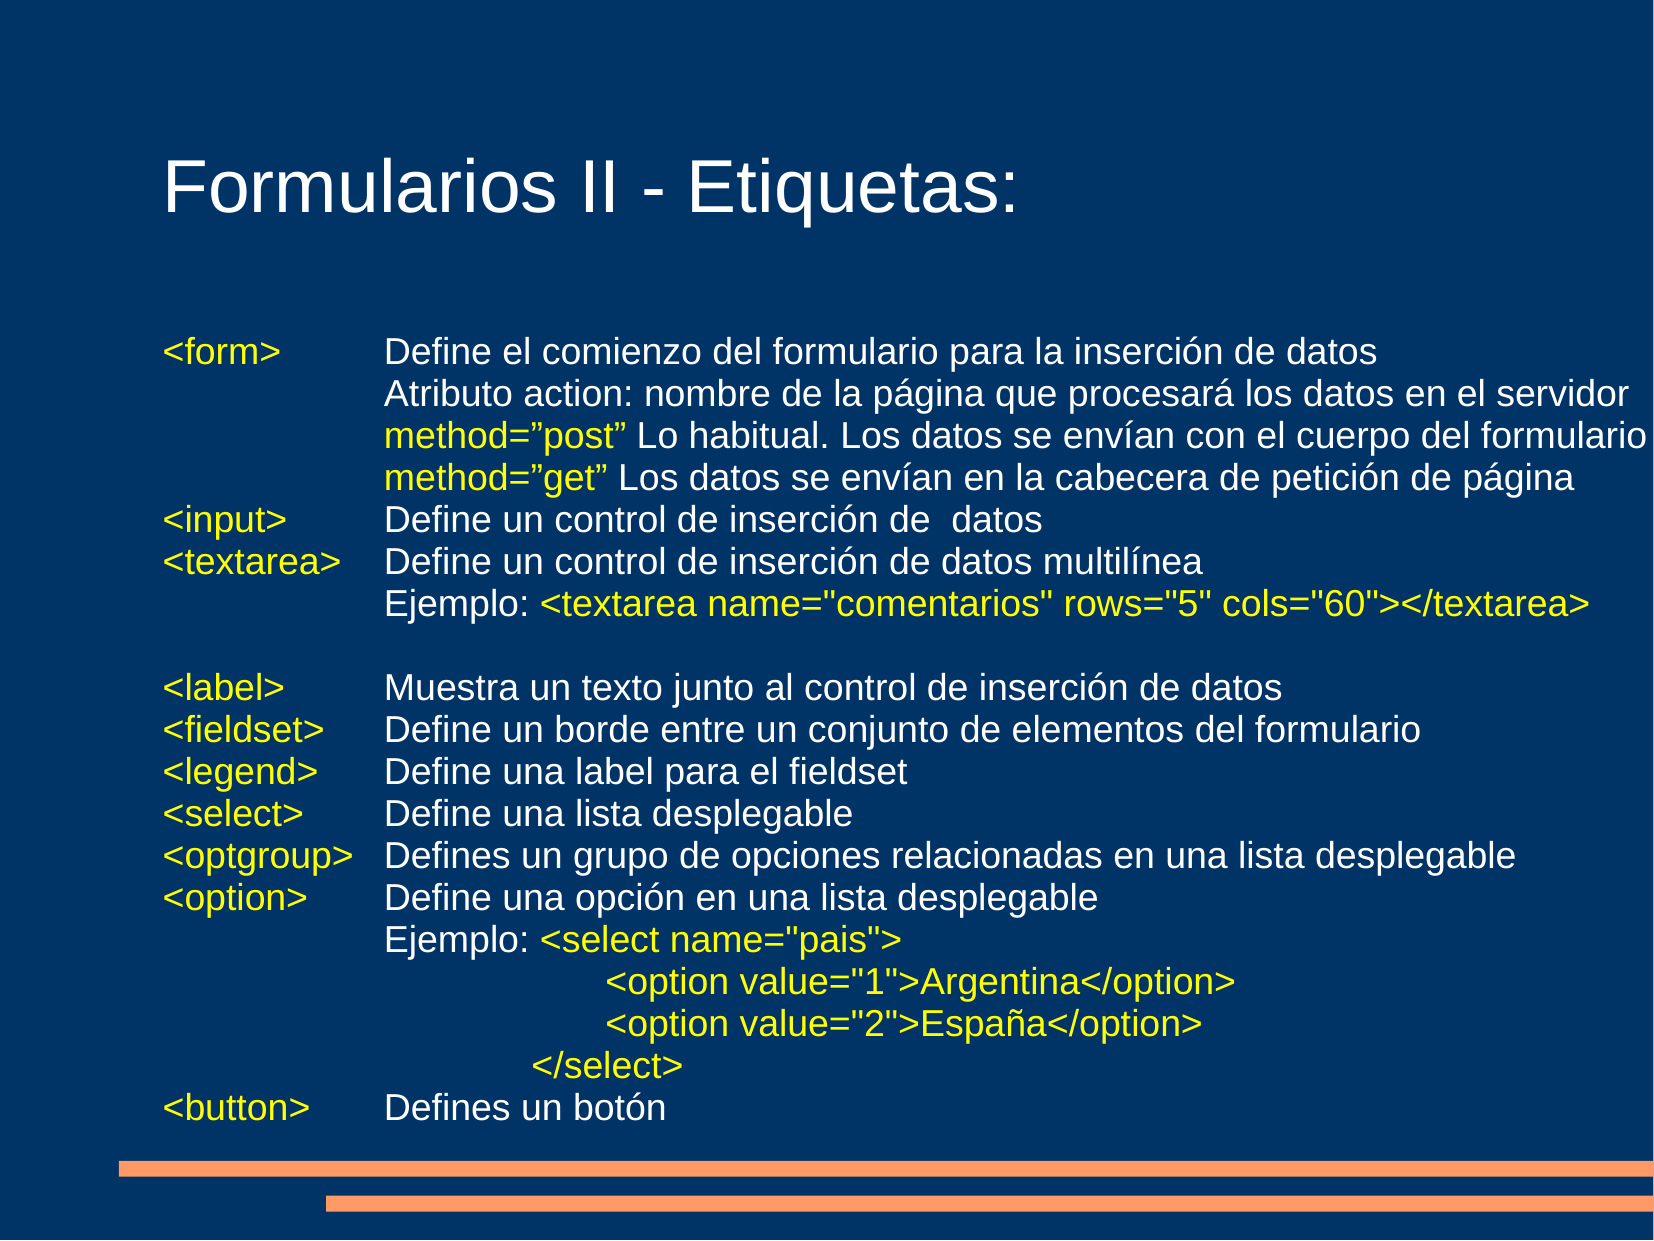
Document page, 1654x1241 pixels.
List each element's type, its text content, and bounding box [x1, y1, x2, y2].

text_box Formularios II - Etiquetas: [147, 137, 1359, 237]
text_box <form> Define el comienzo del formulario para la inserción de datos Atributo action: nombre de la página que procesará los datos en el servidor method=”post” Lo habitual. Los datos se envían con el cuerpo del formulario method=”get” Los datos se envían en la cabecera de petición de página <input> Define un control de inserción de datos <textarea> Define un control de inserción de datos multilínea Ejemplo: <textarea name="comentarios" rows="5" cols="60"></textarea> <label> Muestra un texto junto al control de inserción de datos <fieldset> Define un borde entre un conjunto de elementos del formulario <legend> Define una label para el fieldset <select> Define una lista desplegable <optgroup> Defines un grupo de opciones relacionadas en una lista desplegable <option> Define una opción en una lista desplegable Ejemplo: <select name="pais"> <option value="1">Argentina</option> <option value="2">España</option> </select> <button> Defines un botón [147, 281, 1654, 1136]
